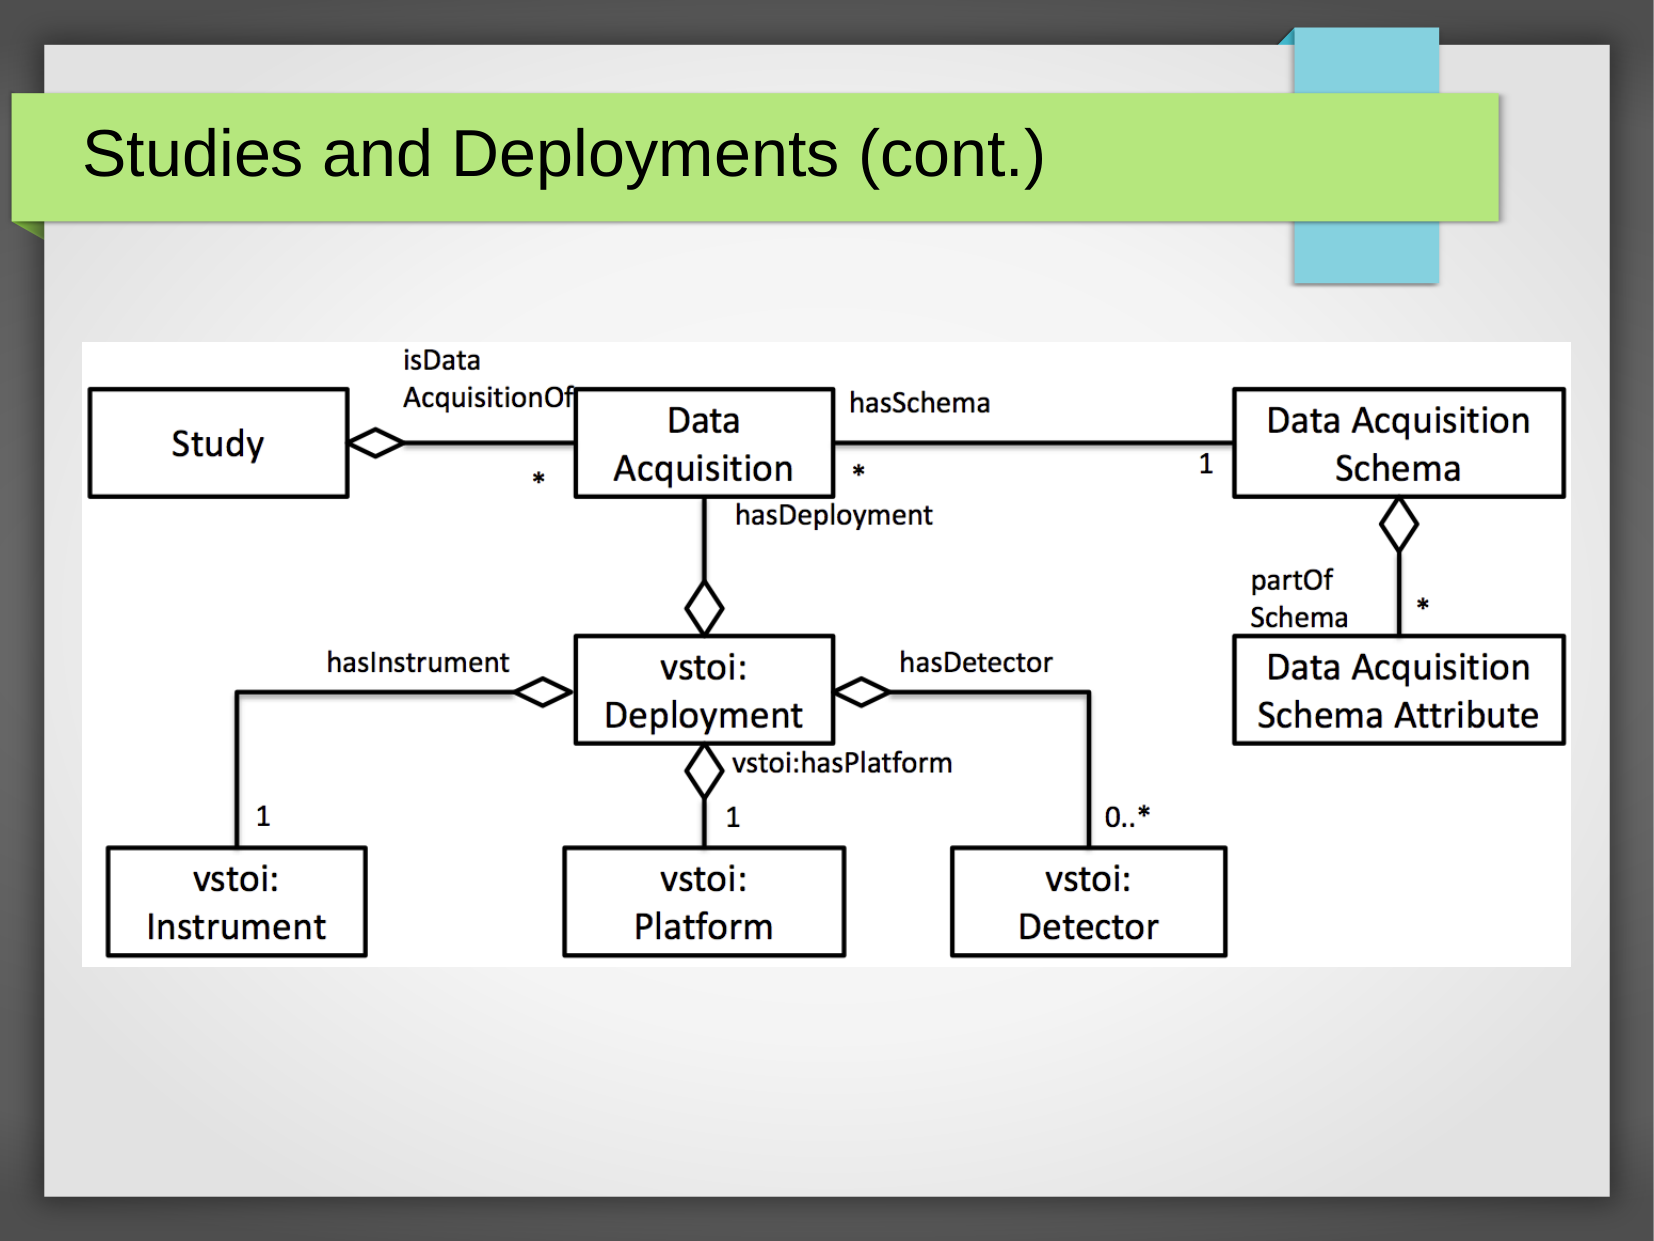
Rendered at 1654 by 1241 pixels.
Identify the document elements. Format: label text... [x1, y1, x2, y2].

title Studies and Deployments (cont.) [82, 94, 1264, 213]
picture [0, 0, 1654, 1241]
